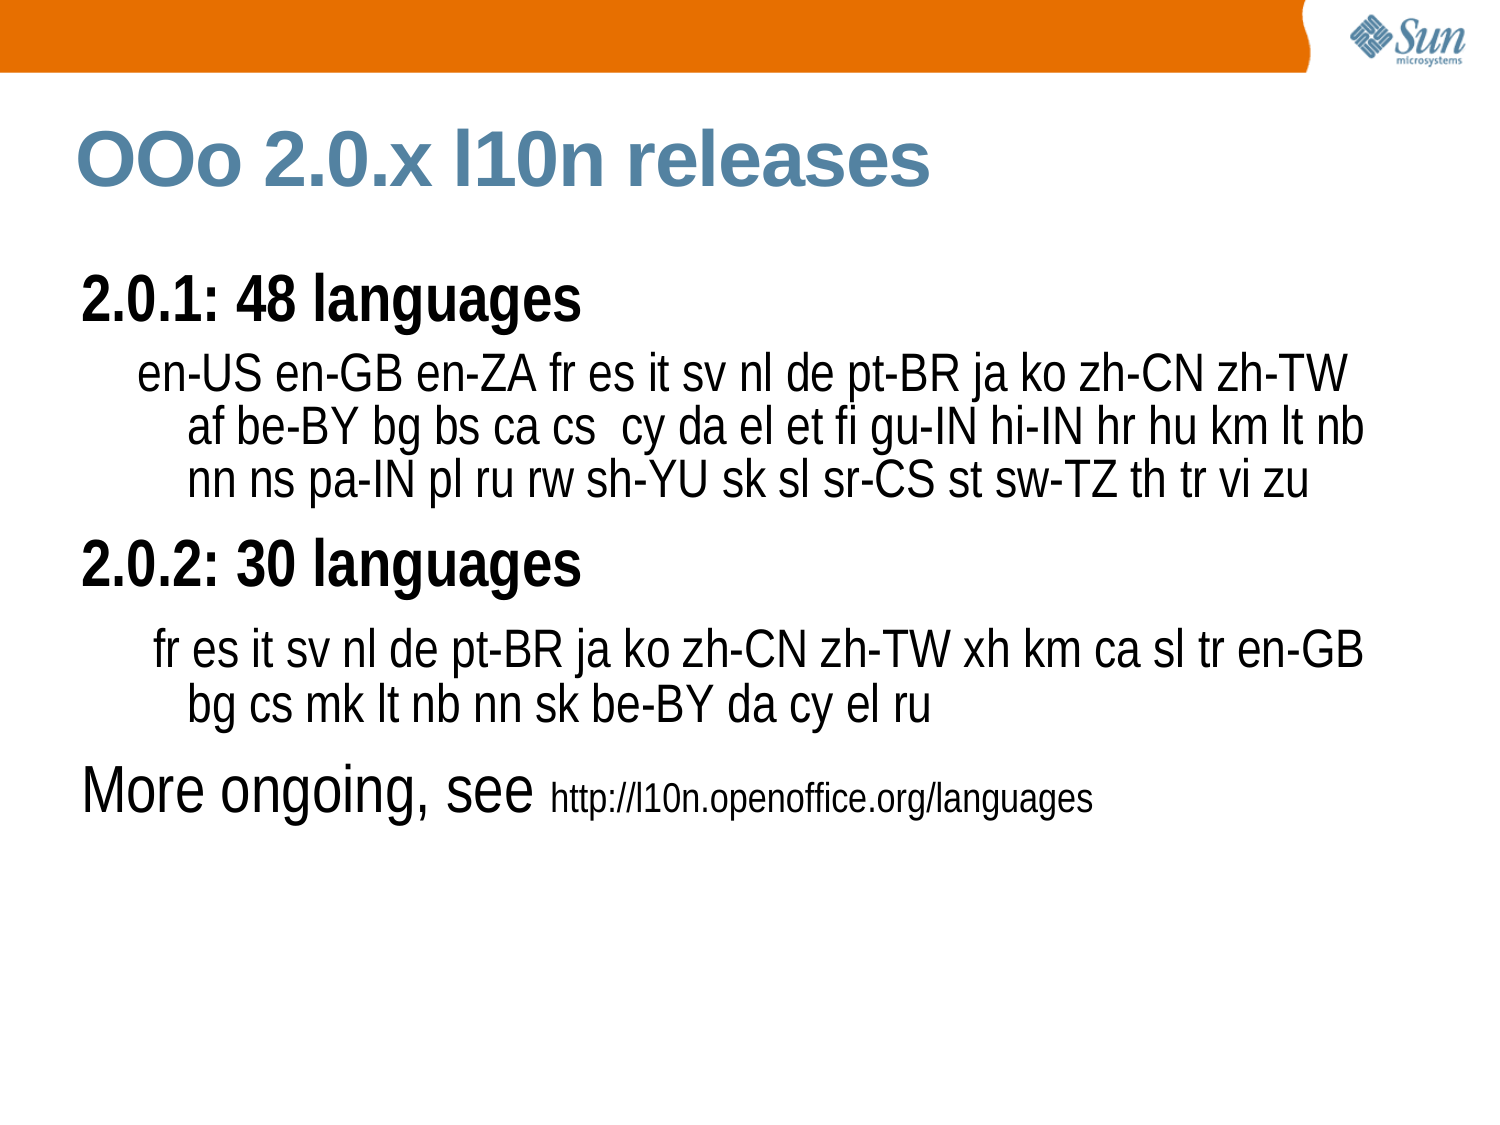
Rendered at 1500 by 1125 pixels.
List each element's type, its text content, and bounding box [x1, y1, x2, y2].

picture [0, 0, 1500, 75]
list 2.0.1: 48 languages en-US en-GB en-ZA fr es it sv nl de pt-BR ja ko zh-CN zh-TW af be-BY bg bs ca cs cy da el et fi gu-IN hi-IN hr hu km lt nb nn ns pa-IN pl ru rw sh-YU sk sl sr-CS st sw-TZ th tr vi zu 2.0.2: 30 languages fr es it sv nl de pt-BR ja ko zh-CN zh-TW xh km ca sl tr en-GB bg cs mk lt nb nn sk be-BY da cy el ru More ongoing, see http://l10n.openoffice.org/languages [61, 268, 1399, 1017]
title OOo 2.0.x l10n releases [75, 122, 1438, 228]
